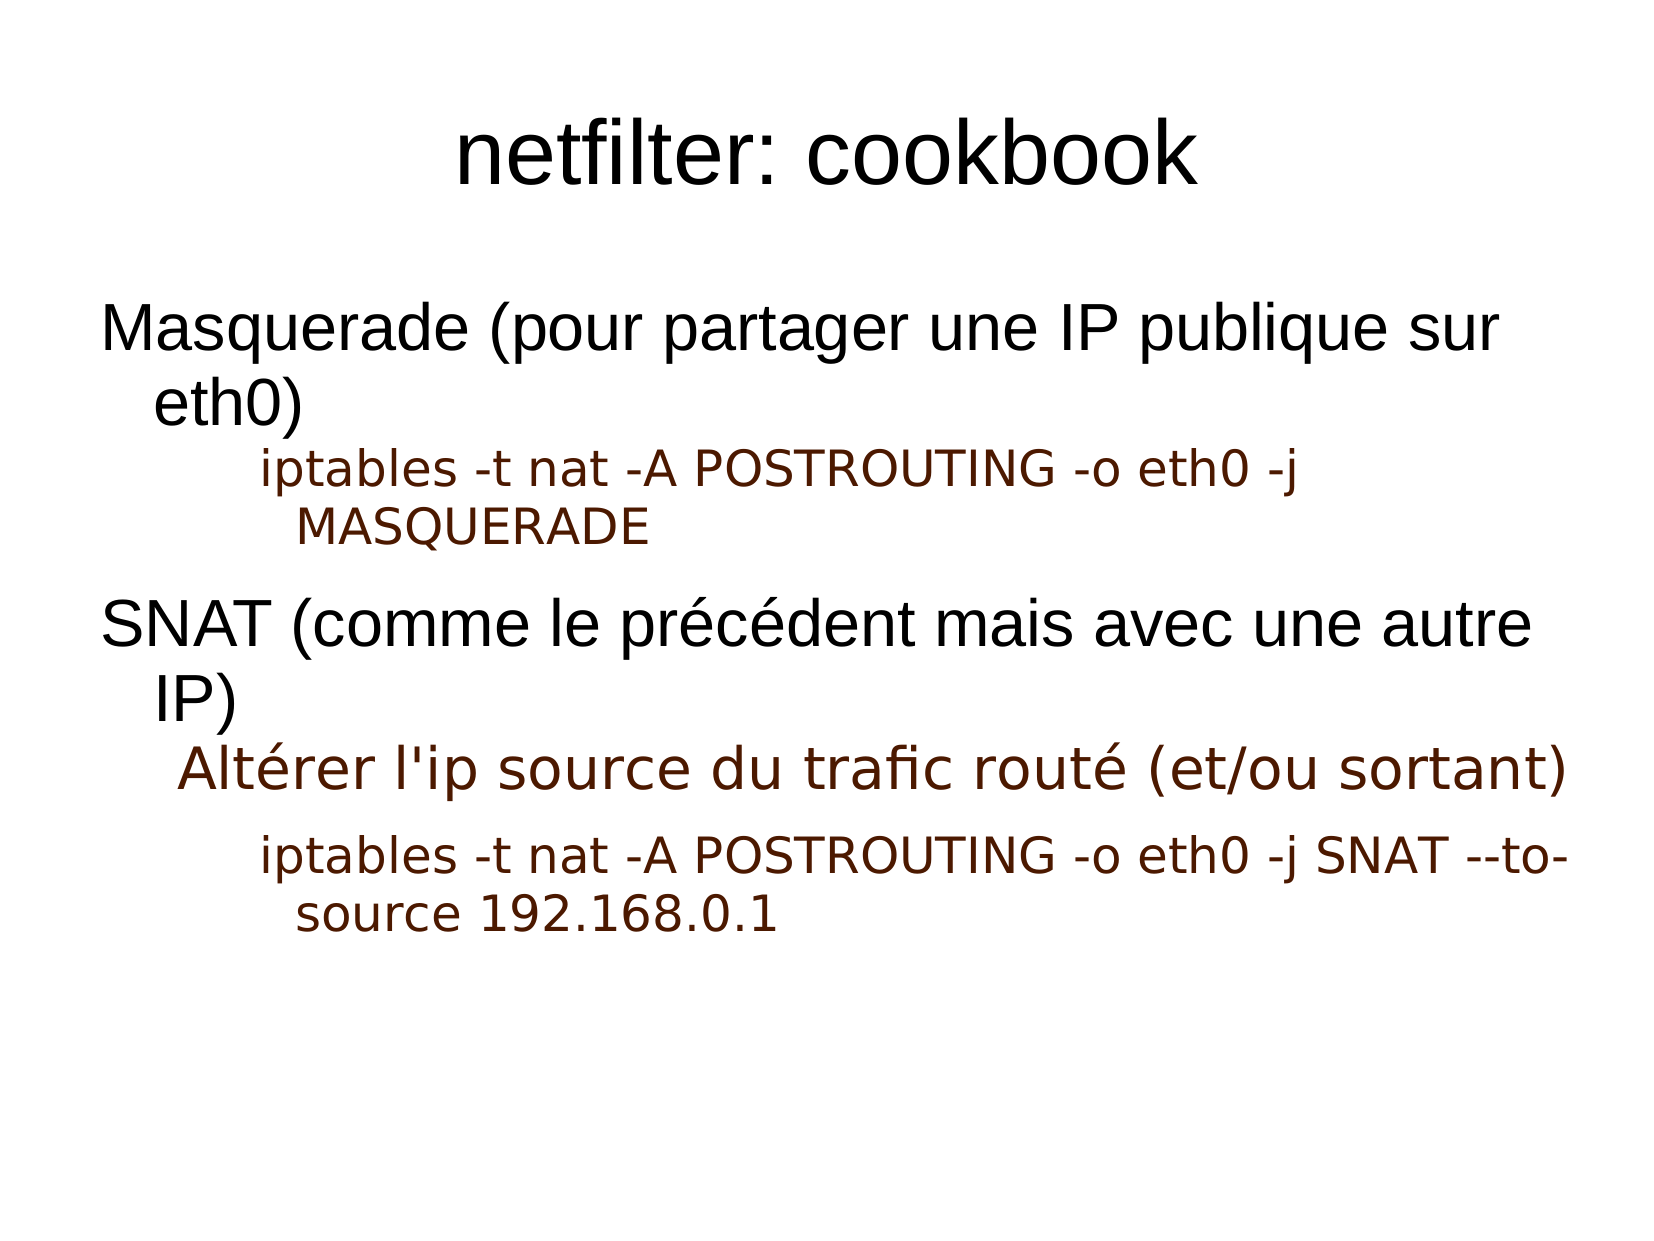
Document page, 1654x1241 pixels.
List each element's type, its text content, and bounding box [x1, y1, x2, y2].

list Masquerade (pour partager une IP publique sur eth0) iptables -t nat -A POSTROUTING -o eth0 -j MASQUERADE SNAT (comme le précédent mais avec une autre IP) Altérer l'ip source du trafic routé (et/ou sortant) iptables -t nat -A POSTROUTING -o eth0 -j SNAT --to-source 192.168.0.1 [82, 290, 1571, 1109]
title netfilter: cookbook [82, 49, 1571, 257]
